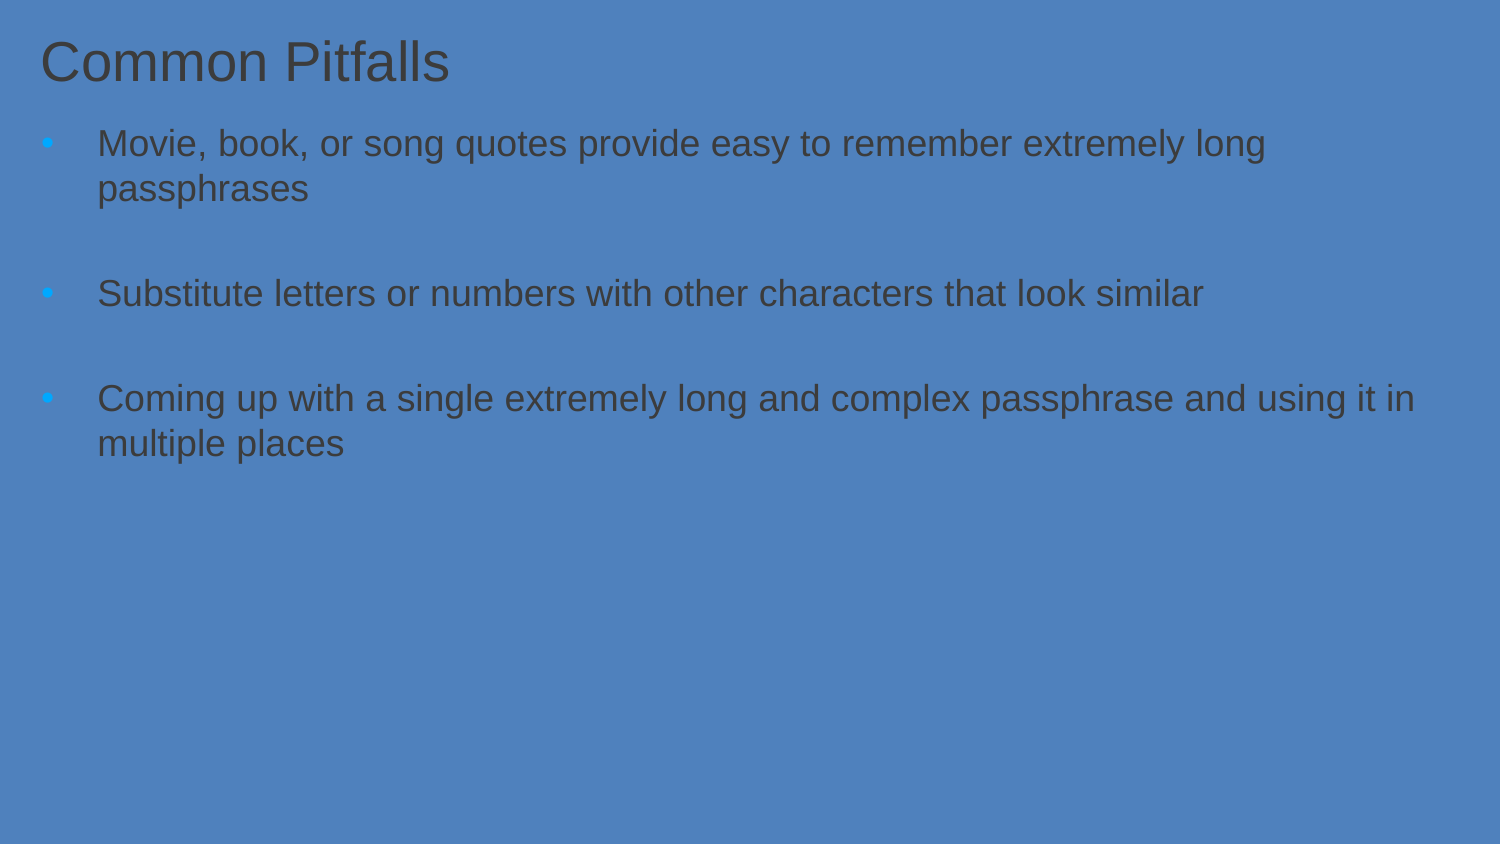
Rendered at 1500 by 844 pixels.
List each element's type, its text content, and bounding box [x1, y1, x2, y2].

title Common Pitfalls [33, 21, 1500, 97]
list Movie, book, or song quotes provide easy to remember extremely long passphrases Substitute letters or numbers with other characters that look similar Coming up with a single extremely long and complex passphrase and using it in multiple places [33, 111, 1474, 802]
